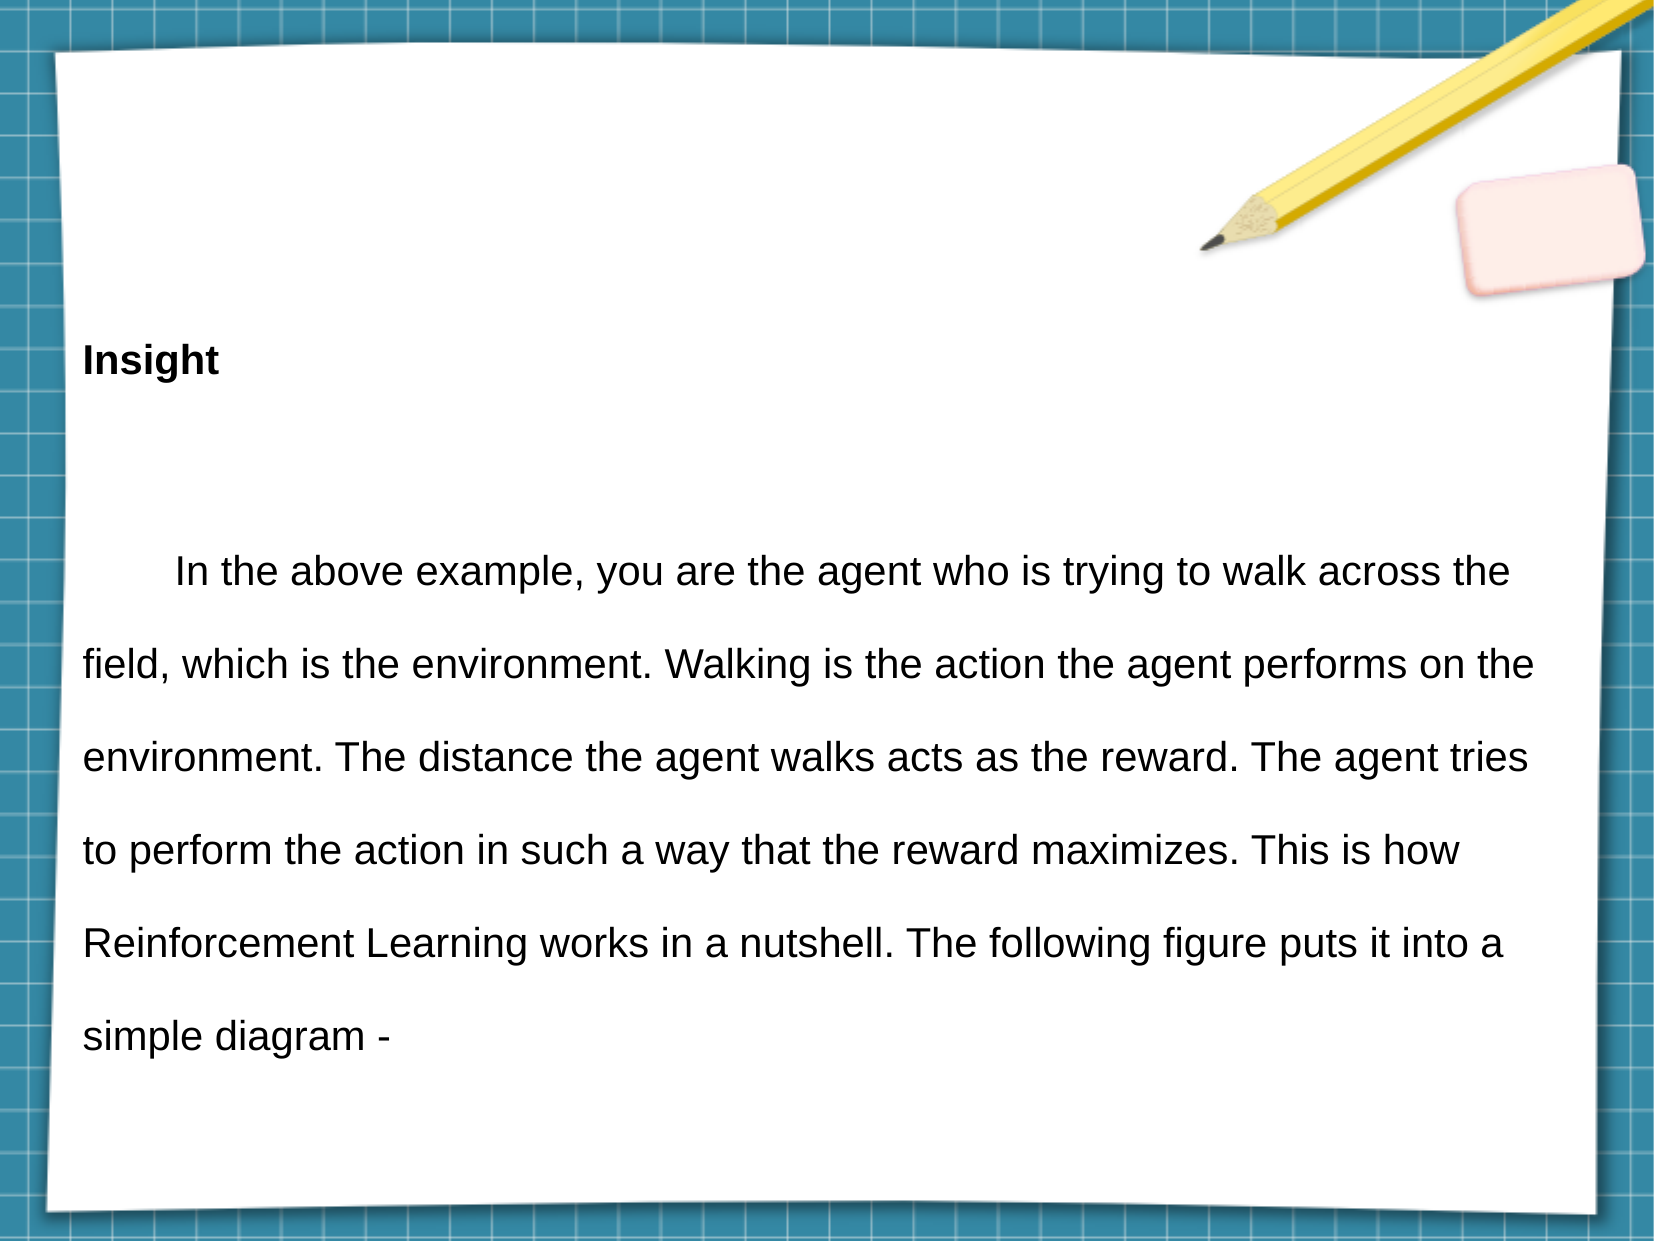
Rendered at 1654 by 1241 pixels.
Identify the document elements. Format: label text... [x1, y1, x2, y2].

picture [0, 0, 1654, 1241]
list Insight In the above example, you are the agent who is trying to walk across the field, which is the environment. Walking is the action the agent performs on the environment. The distance the agent walks acts as the reward. The agent tries to perform the action in such a way that the reward maximizes. This is how Reinforcement Learning works in a nutshell. The following figure puts it into a simple diagram - [82, 290, 1571, 1170]
